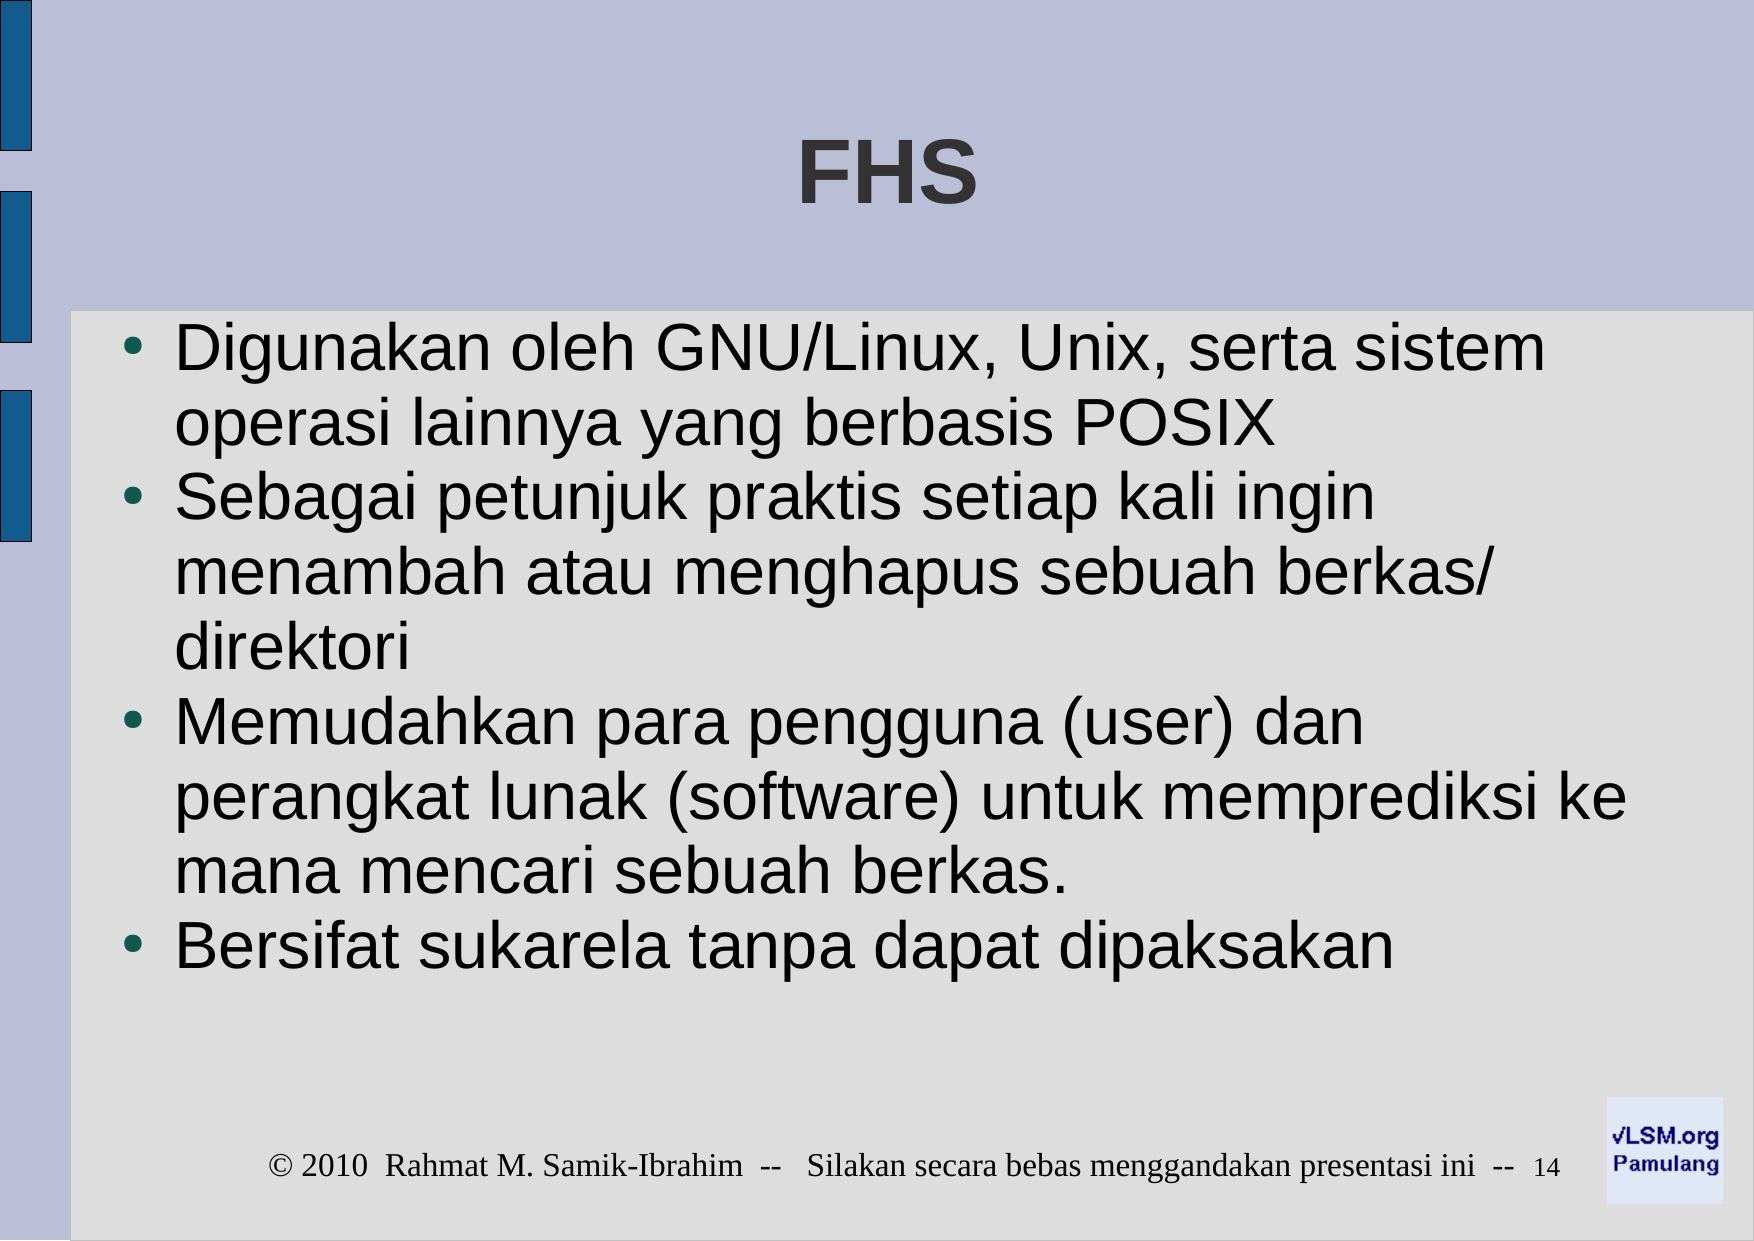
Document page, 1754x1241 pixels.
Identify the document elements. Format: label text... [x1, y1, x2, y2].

picture [1607, 1097, 1723, 1204]
list Digunakan oleh GNU/Linux, Unix, serta sistem operasi lainnya yang berbasis POSIX Sebagai petunjuk praktis setiap kali ingin menambah atau menghapus sebuah berkas/ direktori Memudahkan para pengguna (user) dan perangkat lunak (software) untuk memprediksi ke mana mencari sebuah berkas. Bersifat sukarela tanpa dapat dipaksakan [103, 310, 1674, 1102]
title FHS [77, 99, 1700, 244]
